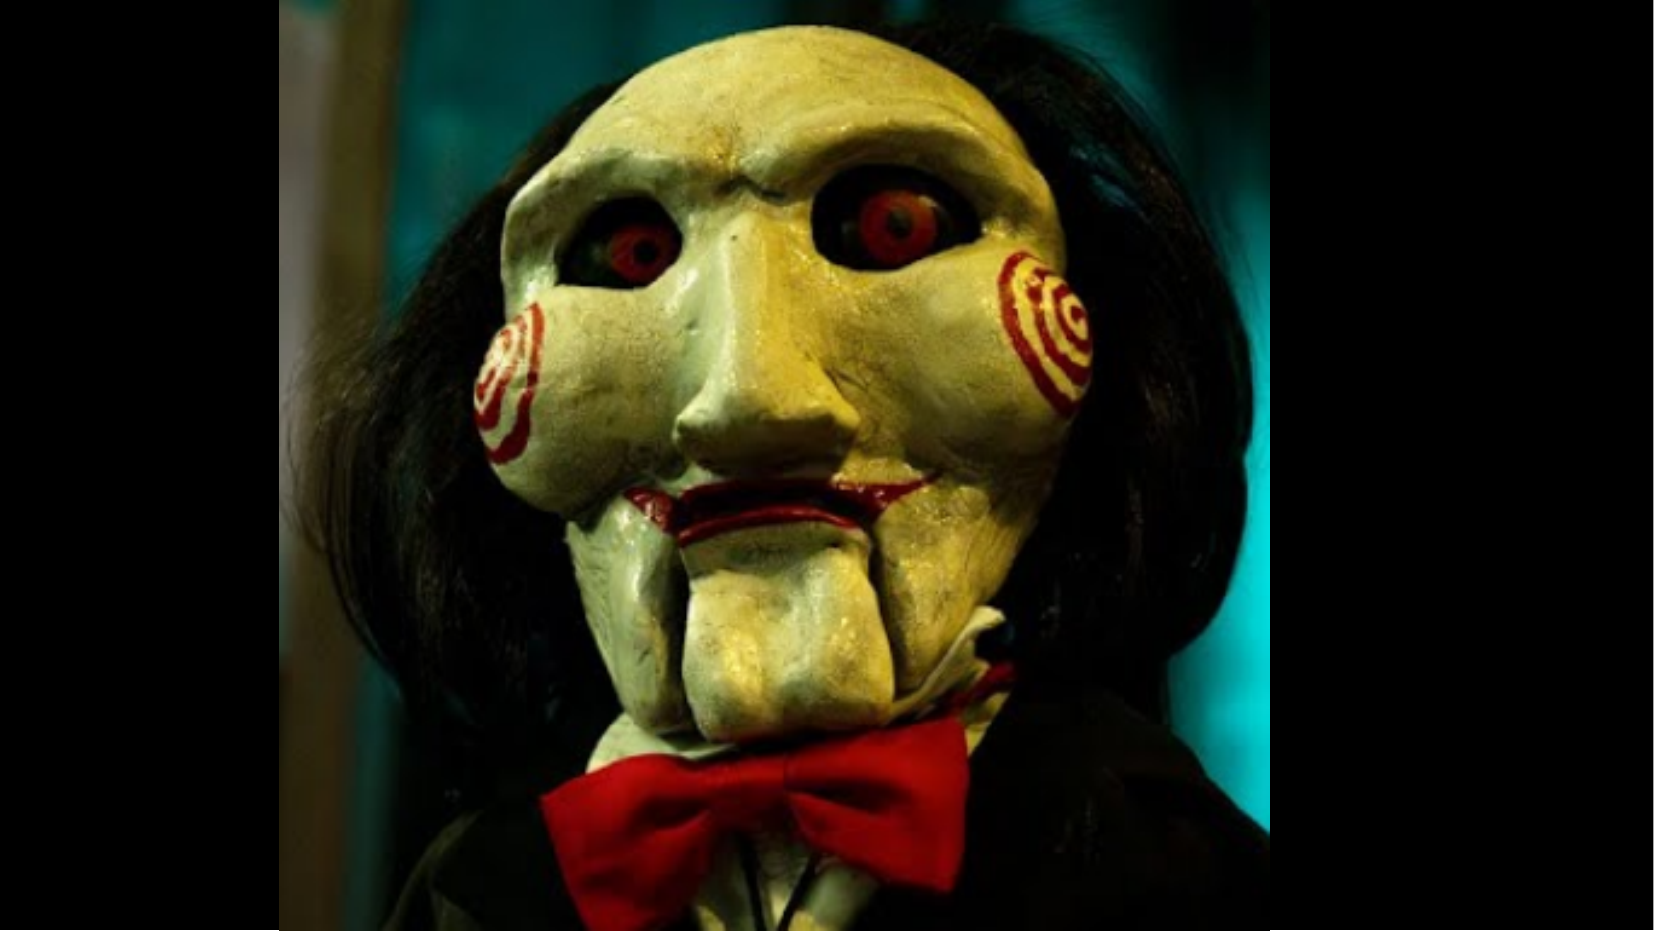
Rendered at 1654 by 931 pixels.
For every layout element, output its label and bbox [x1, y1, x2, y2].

picture [279, 0, 1270, 931]
